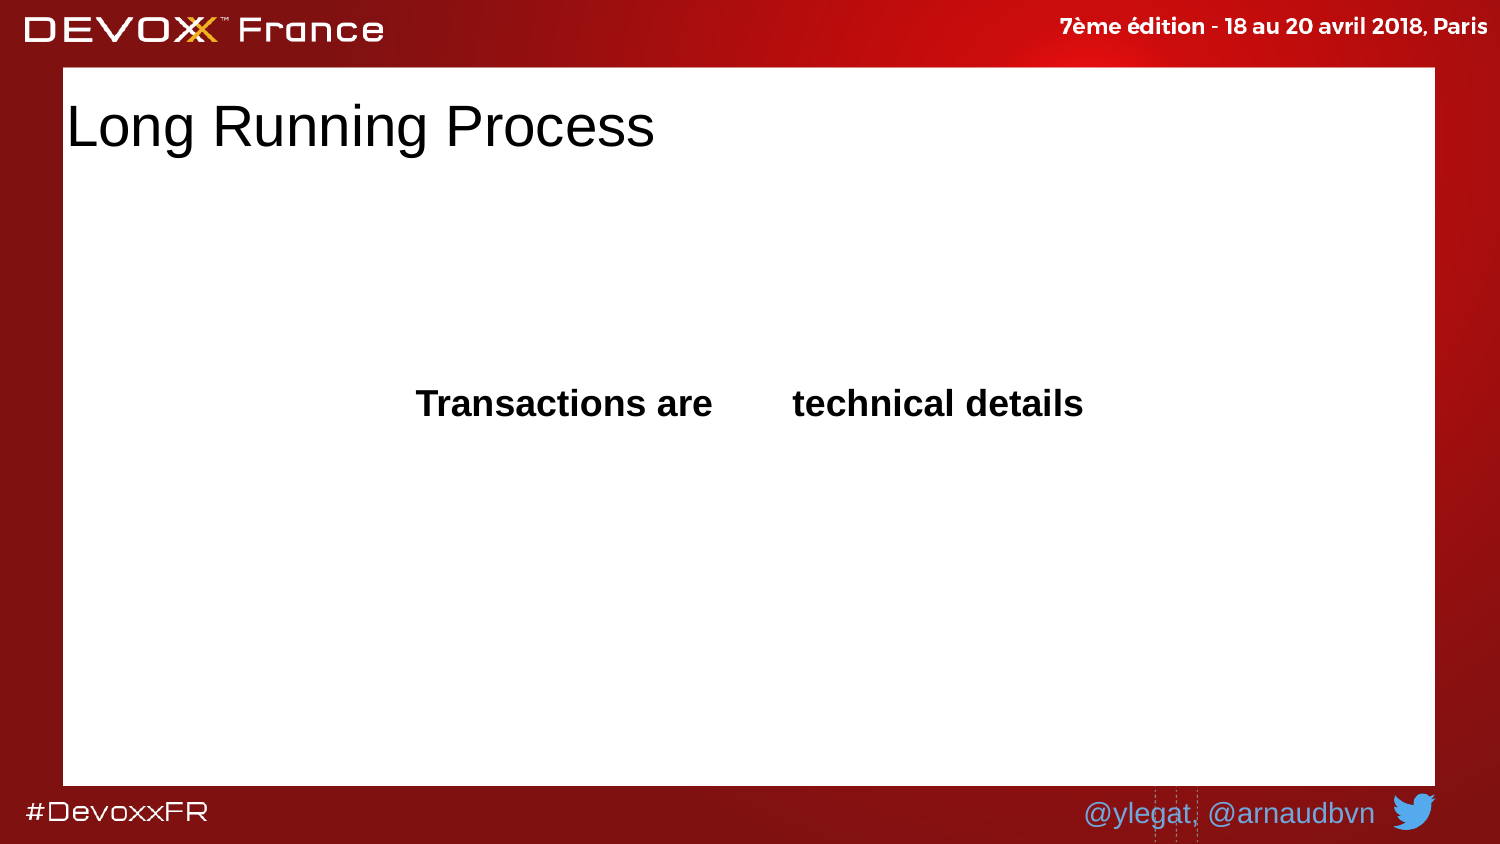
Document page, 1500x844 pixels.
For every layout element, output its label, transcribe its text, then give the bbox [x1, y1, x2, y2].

text_box Transactions are not technical details [384, 364, 1116, 480]
text_box @ylegat, @arnaudbvn [1068, 779, 1399, 844]
title Long Running Process [51, 72, 1449, 167]
picture [0, 0, 1500, 844]
